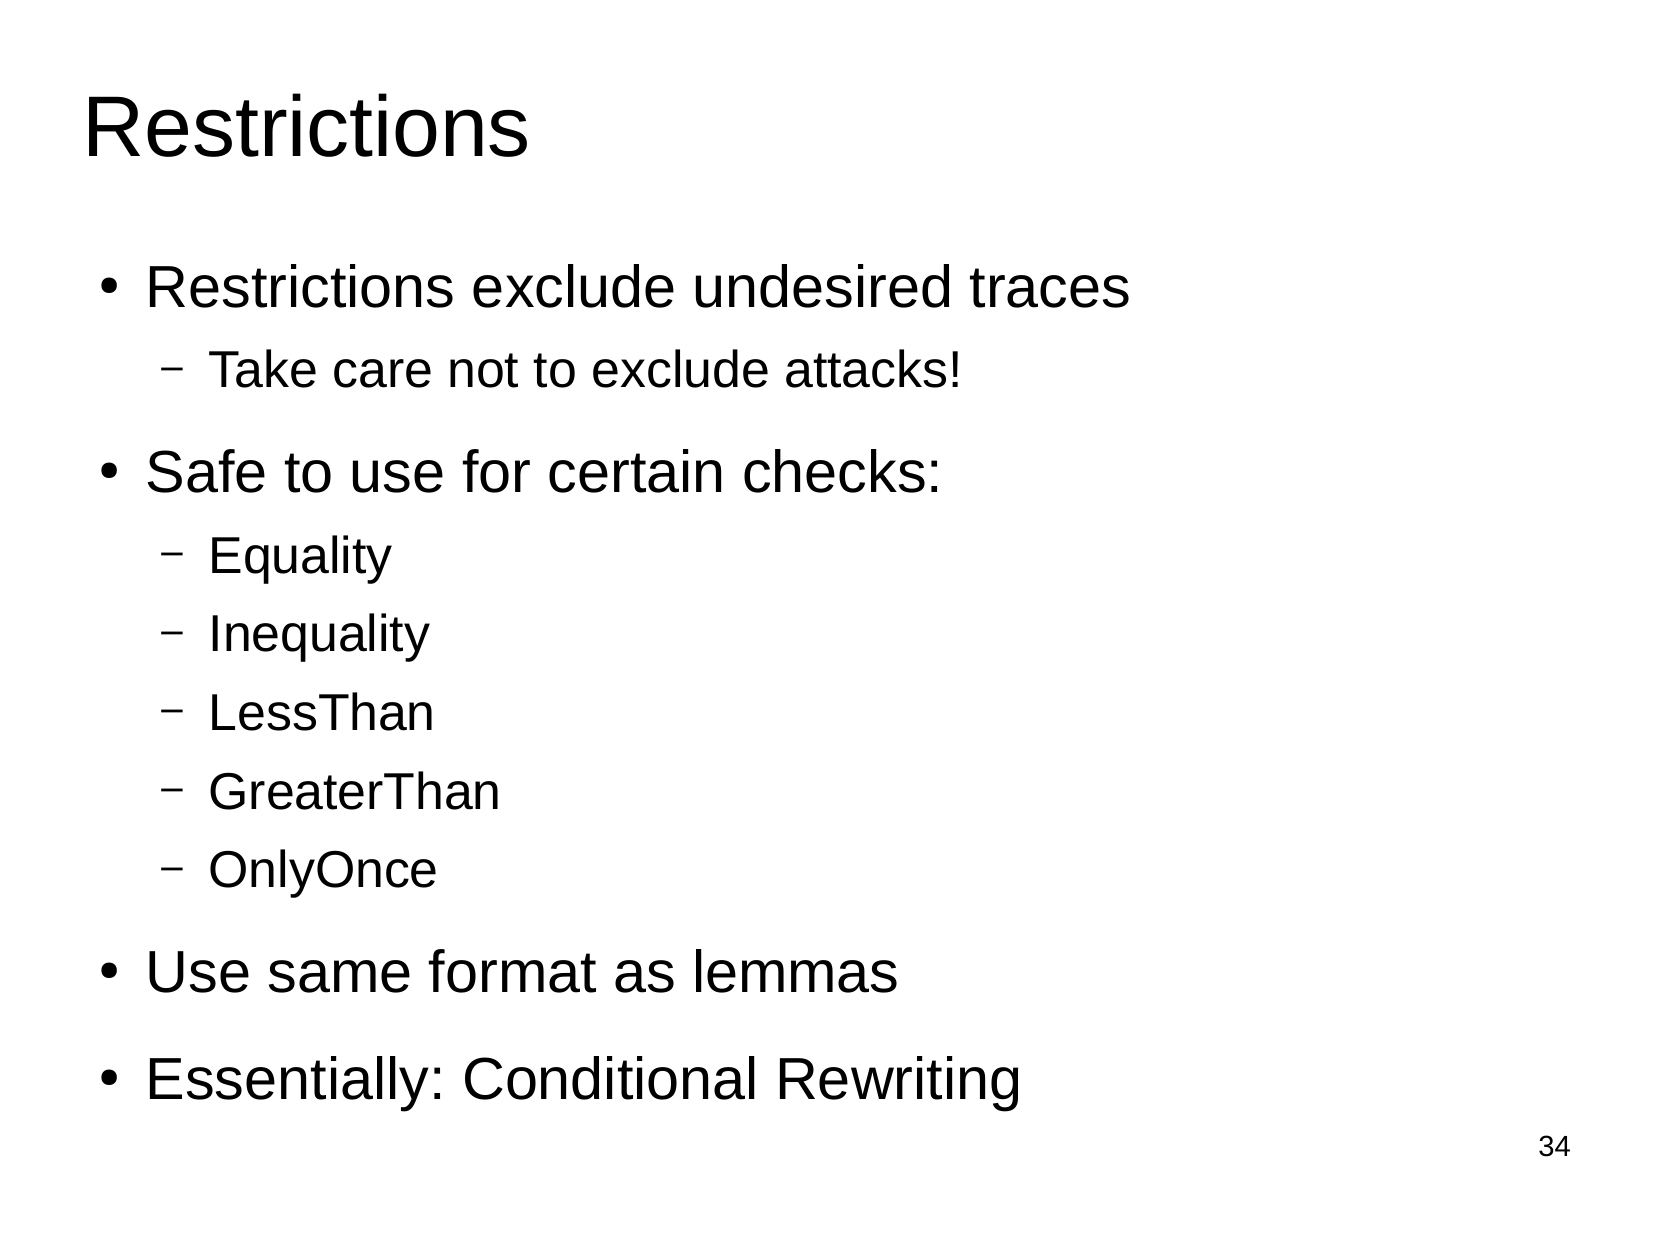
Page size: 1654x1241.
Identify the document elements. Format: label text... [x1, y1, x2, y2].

list Restrictions exclude undesired traces Take care not to exclude attacks! Safe to use for certain checks: Equality Inequality LessThan GreaterThan OnlyOnce Use same format as lemmas Essentially: Conditional Rewriting [82, 253, 1571, 1118]
title Restrictions [82, 49, 1571, 204]
